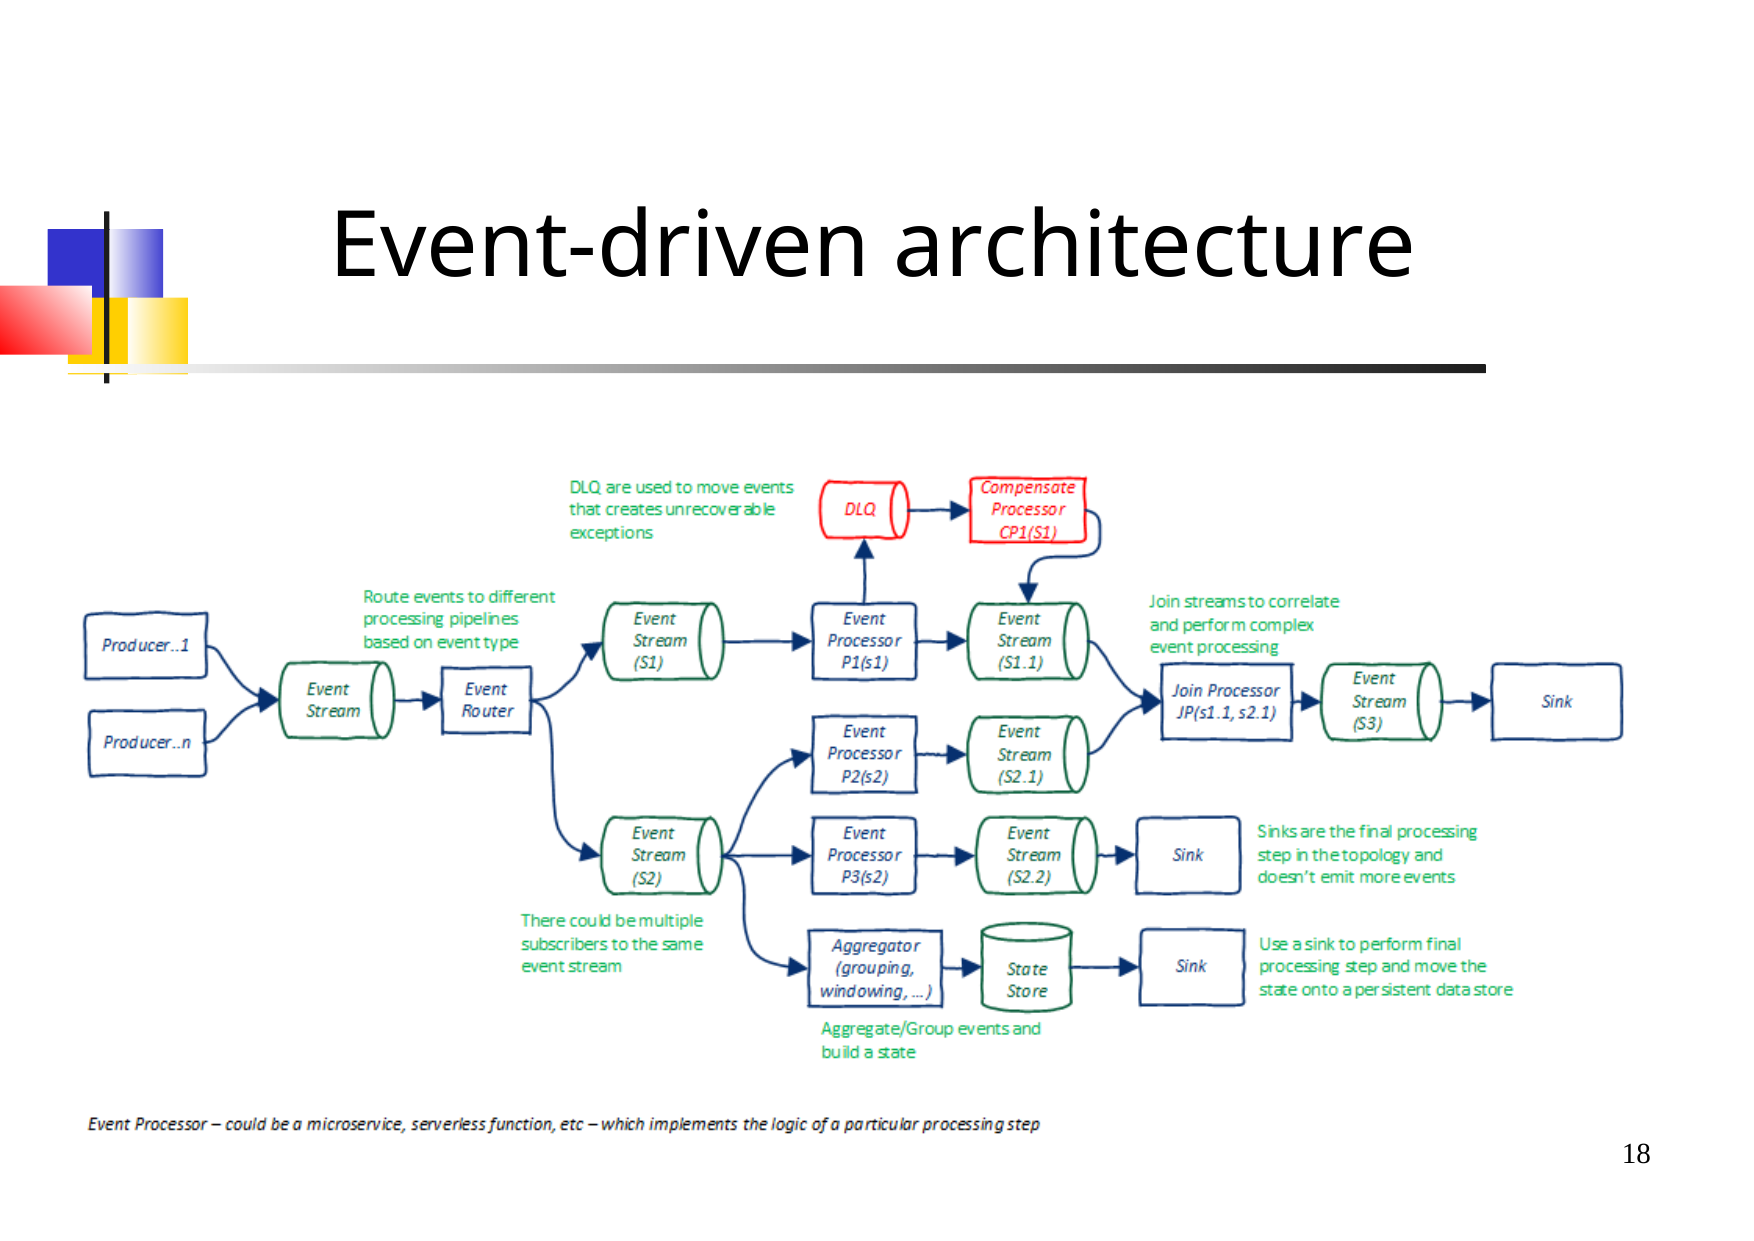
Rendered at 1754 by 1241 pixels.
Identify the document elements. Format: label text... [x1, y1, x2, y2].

picture [77, 470, 1625, 1146]
title Event-driven architecture [179, 139, 1567, 351]
